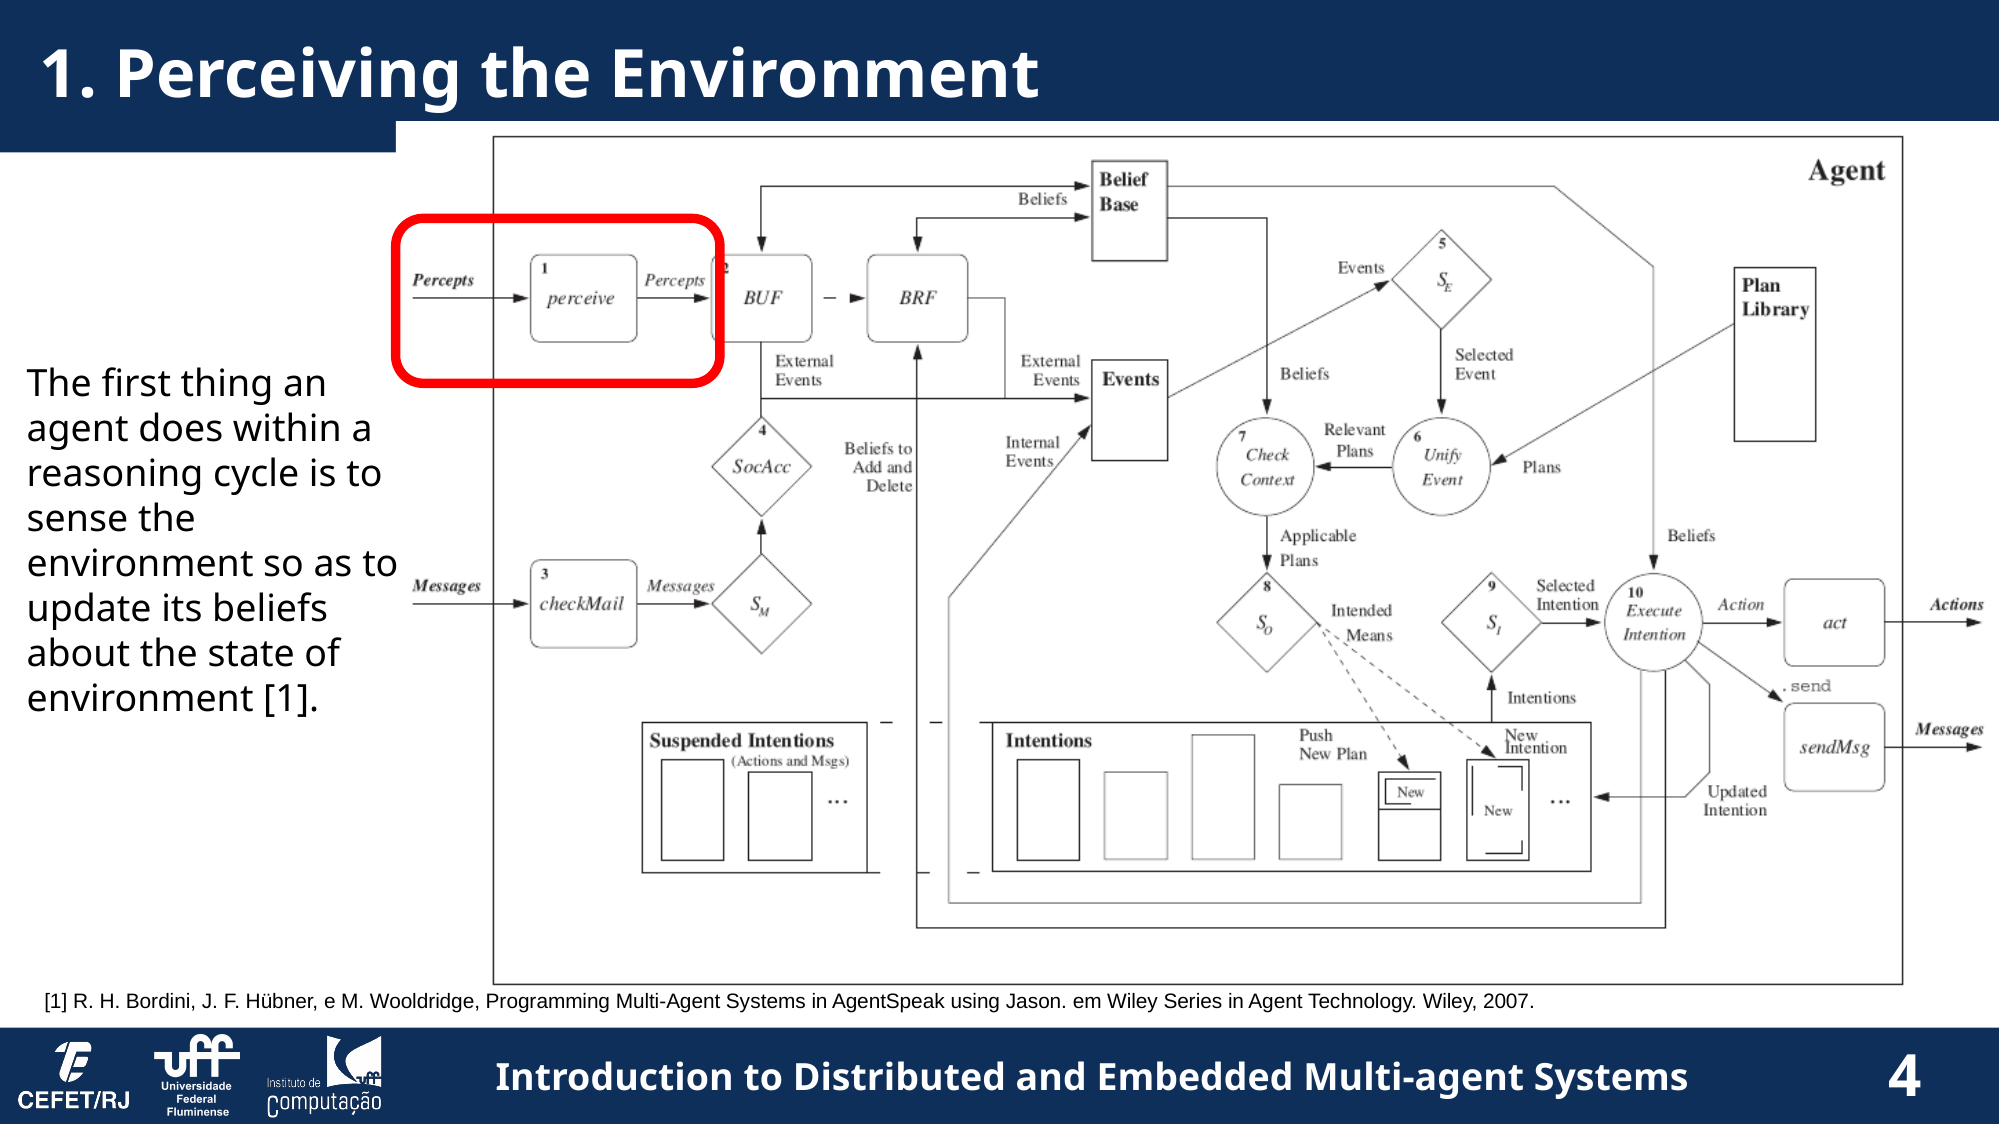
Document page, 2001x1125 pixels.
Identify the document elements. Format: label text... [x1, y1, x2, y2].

picture [18, 1021, 129, 1125]
text_box [1] R. H. Bordini, J. F. Hübner, e M. Wooldridge, Programming Multi-Agent Systems in AgentSpeak using Jason. em Wiley Series in Agent Technology. Wiley, 2007. [29, 980, 1978, 1018]
picture [153, 1033, 241, 1121]
picture [401, 224, 715, 378]
text_box 1. Perceiving the Environment [25, 23, 1999, 119]
text_box The first thing an agent does within a reasoning cycle is to sense the environment so as to update its beliefs about the state of environment [1]. [11, 351, 425, 727]
picture [395, 121, 2000, 987]
picture [265, 1033, 383, 1118]
